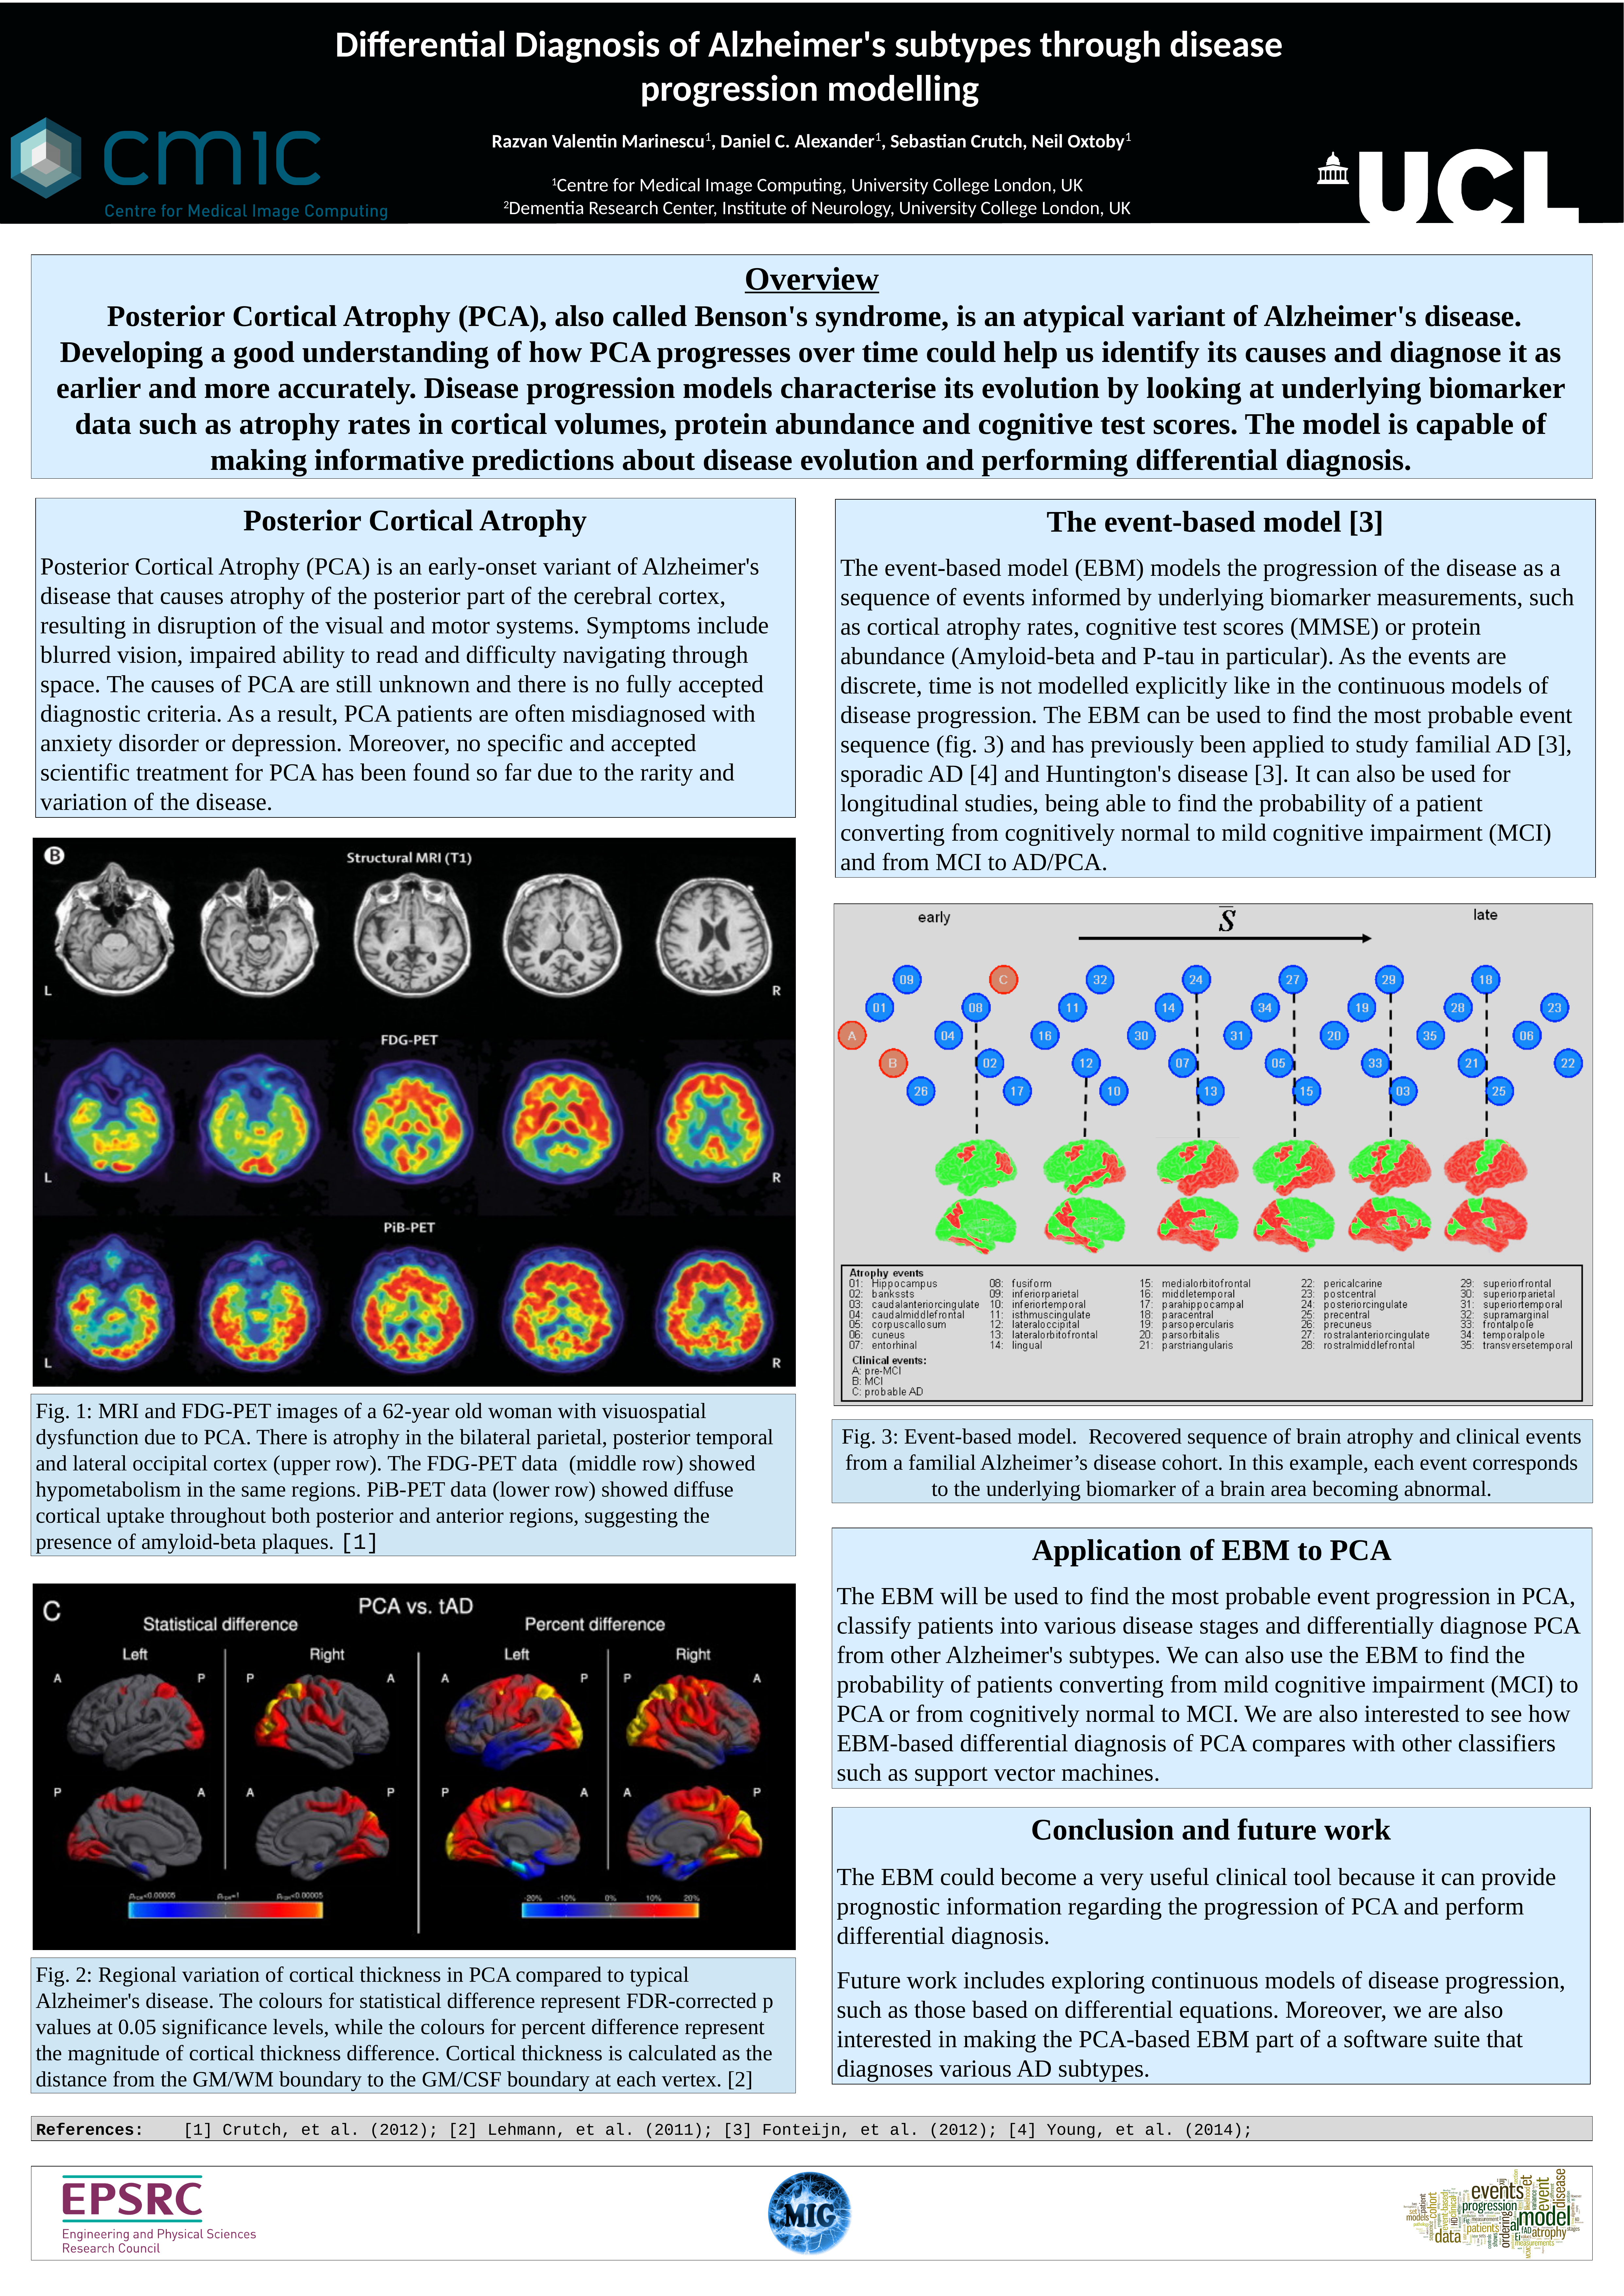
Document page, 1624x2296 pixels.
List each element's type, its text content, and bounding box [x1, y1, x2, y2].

text_box Differential Diagnosis of Alzheimer's subtypes through disease progression modelling [260, 17, 1360, 111]
text_box References: [1] Crutch, et al. (2012); [2] Lehmann, et al. (2011); [3] Fonteijn, et al. (2012); [4] Young, et al. (2014); [31, 2116, 1593, 2141]
picture [62, 2175, 256, 2253]
text_box Application of EBM to PCA The EBM will be used to find the most probable event progression in PCA, classify patients into various disease stages and differentially diagnose PCA from other Alzheimer's subtypes. We can also use the EBM to find the probability of patients converting from mild cognitive impairment (MCI) to PCA or from cognitively normal to MCI. We are also interested to see how EBM-based differential diagnosis of PCA compares with other classifiers such as support vector machines. [832, 1528, 1592, 1789]
text_box Razvan Valentin Marinescu1, Daniel C. Alexander1, Sebastian Crutch, Neil Oxtoby1 [387, 123, 1290, 155]
picture [33, 838, 796, 1387]
text_box 1Centre for Medical Image Computing, University College London, UK 2Dementia Research Center, Institute of Neurology, University College London, UK [351, 170, 1283, 221]
text_box Overview Posterior Cortical Atrophy (PCA), also called Benson's syndrome, is an atypical variant of Alzheimer's disease. Developing a good understanding of how PCA progresses over time could help us identify its causes and diagnose it as earlier and more accurately. Disease progression models characterise its evolution by looking at underlying biomarker data such as atrophy rates in cortical volumes, protein abundance and cognitive test scores. The model is capable of making informative predictions about disease evolution and performing differential diagnosis. [31, 254, 1593, 479]
text_box Fig. 2: Regional variation of cortical thickness in PCA compared to typical Alzheimer's disease. The colours for statistical difference represent FDR-corrected p values at 0.05 significance levels, while the colours for percent difference represent the magnitude of cortical thickness difference. Cortical thickness is calculated as the distance from the GM/WM boundary to the GM/CSF boundary at each vertex. [2] [31, 1958, 796, 2093]
picture [759, 2169, 861, 2260]
picture [1384, 2129, 1603, 2296]
picture [0, 3, 1624, 224]
text_box The event-based model [3] The event-based model (EBM) models the progression of the disease as a sequence of events informed by underlying biomarker measurements, such as cortical atrophy rates, cognitive test scores (MMSE) or protein abundance (Amyloid-beta and P-tau in particular). As the events are discrete, time is not modelled explicitly like in the continuous models of disease progression. The EBM can be used to find the most probable event sequence (fig. 3) and has previously been applied to study familial AD [3], sporadic AD [4] and Huntington's disease [3]. It can also be used for longitudinal studies, being able to find the probability of a patient converting from cognitively normal to mild cognitive impairment (MCI) and from MCI to AD/PCA. [835, 499, 1596, 878]
text_box [1591, 903, 1593, 1406]
picture [1384, 2167, 1592, 2260]
text_box Posterior Cortical Atrophy Posterior Cortical Atrophy (PCA) is an early-onset variant of Alzheimer's disease that causes atrophy of the posterior part of the cerebral cortex, resulting in disruption of the visual and motor systems. Symptoms include blurred vision, impaired ability to read and difficulty navigating through space. The causes of PCA are still unknown and there is no fully accepted diagnostic criteria. As a result, PCA patients are often misdiagnosed with anxiety disorder or depression. Moreover, no specific and accepted scientific treatment for PCA has been found so far due to the rarity and variation of the disease. [35, 498, 796, 818]
picture [829, 903, 1591, 1406]
text_box Fig. 1: MRI and FDG-PET images of a 62-year old woman with visuospatial dysfunction due to PCA. There is atrophy in the bilateral parietal, posterior temporal and lateral occipital cortex (upper row). The FDG-PET data (middle row) showed hypometabolism in the same regions. PiB-PET data (lower row) showed diffuse cortical uptake throughout both posterior and anterior regions, suggesting the presence of amyloid-beta plaques. [1] [31, 1394, 796, 1556]
text_box Conclusion and future work The EBM could become a very useful clinical tool because it can provide prognostic information regarding the progression of PCA and perform differential diagnosis. Future work includes exploring continuous models of disease progression, such as those based on differential equations. Moreover, we are also interested in making the PCA-based EBM part of a software suite that diagnoses various AD subtypes. [832, 1807, 1591, 2084]
text_box Fig. 3: Event-based model. Recovered sequence of brain atrophy and clinical events from a familial Alzheimer’s disease cohort. In this example, each event corresponds to the underlying biomarker of a brain area becoming abnormal. [832, 1419, 1593, 1503]
picture [33, 1584, 796, 1950]
